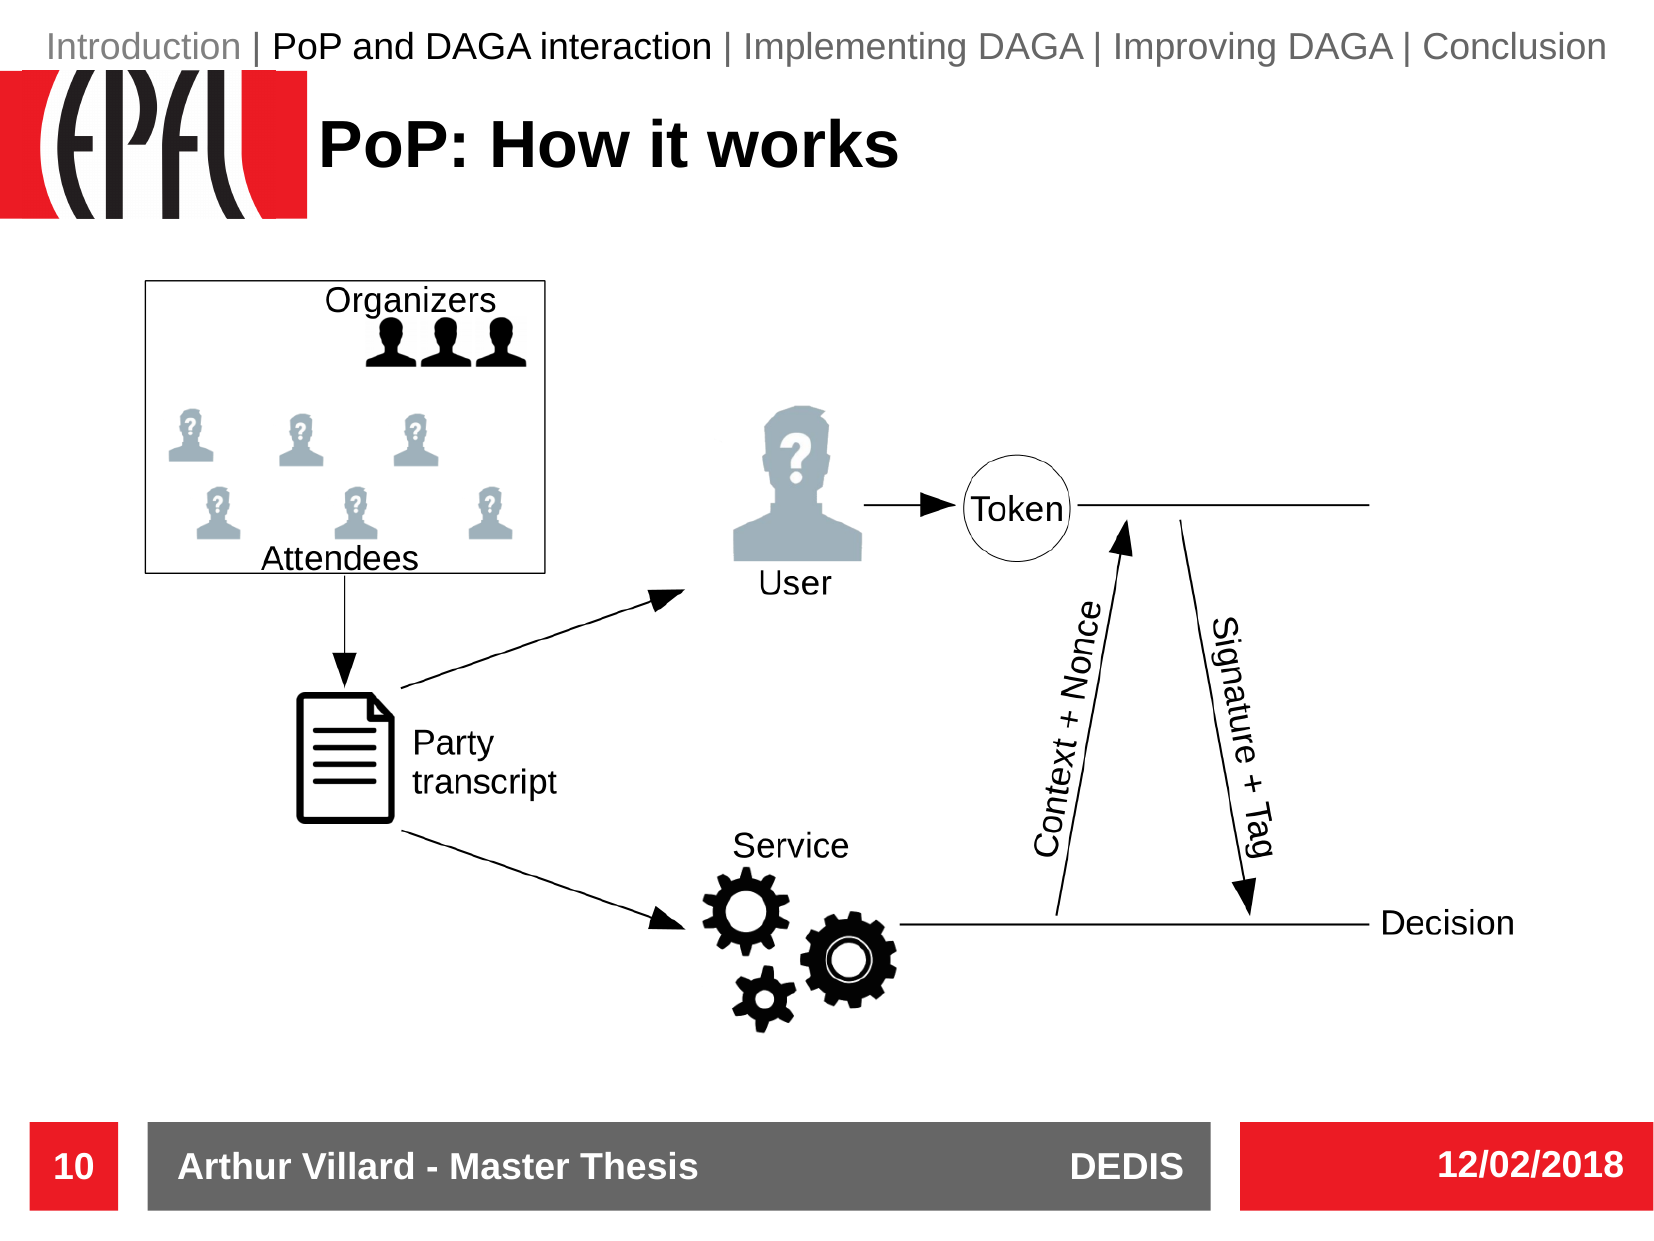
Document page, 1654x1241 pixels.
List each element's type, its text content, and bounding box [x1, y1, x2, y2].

picture [22, 77, 276, 219]
text_box Introduction | PoP and DAGA interaction | Implementing DAGA | Improving DAGA | Conclusion [0, 15, 1654, 77]
title PoP: How it works [318, 77, 1565, 219]
picture [135, 270, 1519, 1039]
